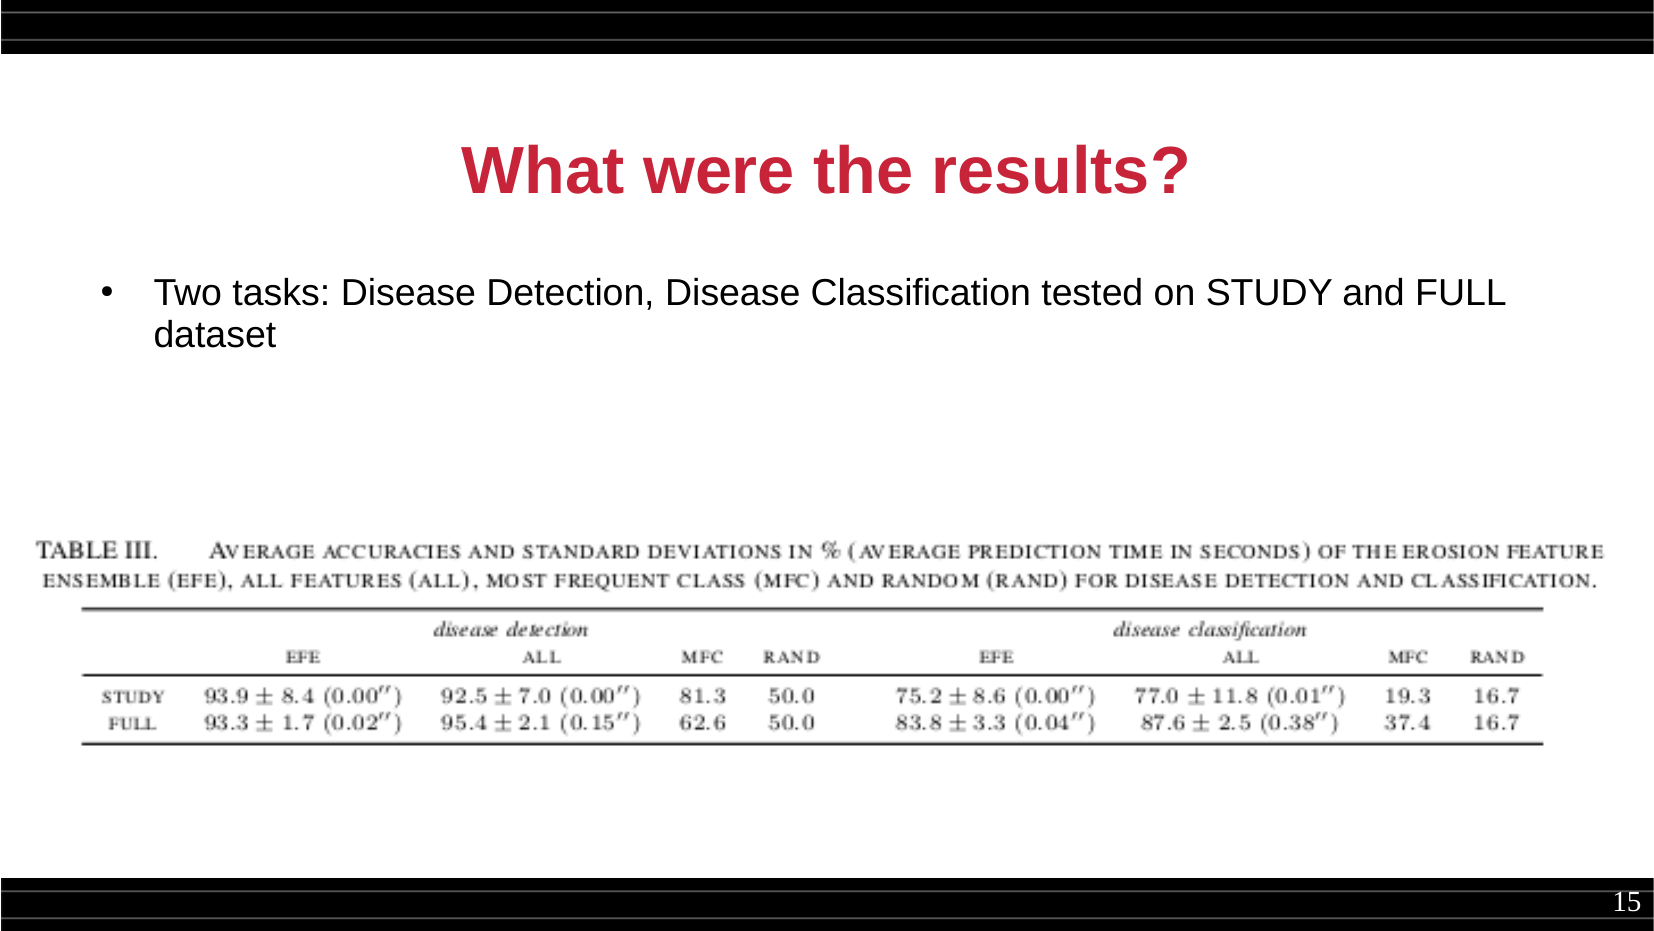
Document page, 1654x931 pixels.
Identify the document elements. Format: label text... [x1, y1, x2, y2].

list Two tasks: Disease Detection, Disease Classification tested on STUDY and FULL dataset [82, 271, 1571, 519]
picture [1, 878, 1654, 931]
title What were the results? [82, 92, 1571, 249]
picture [23, 519, 1619, 758]
picture [1, 0, 1654, 54]
